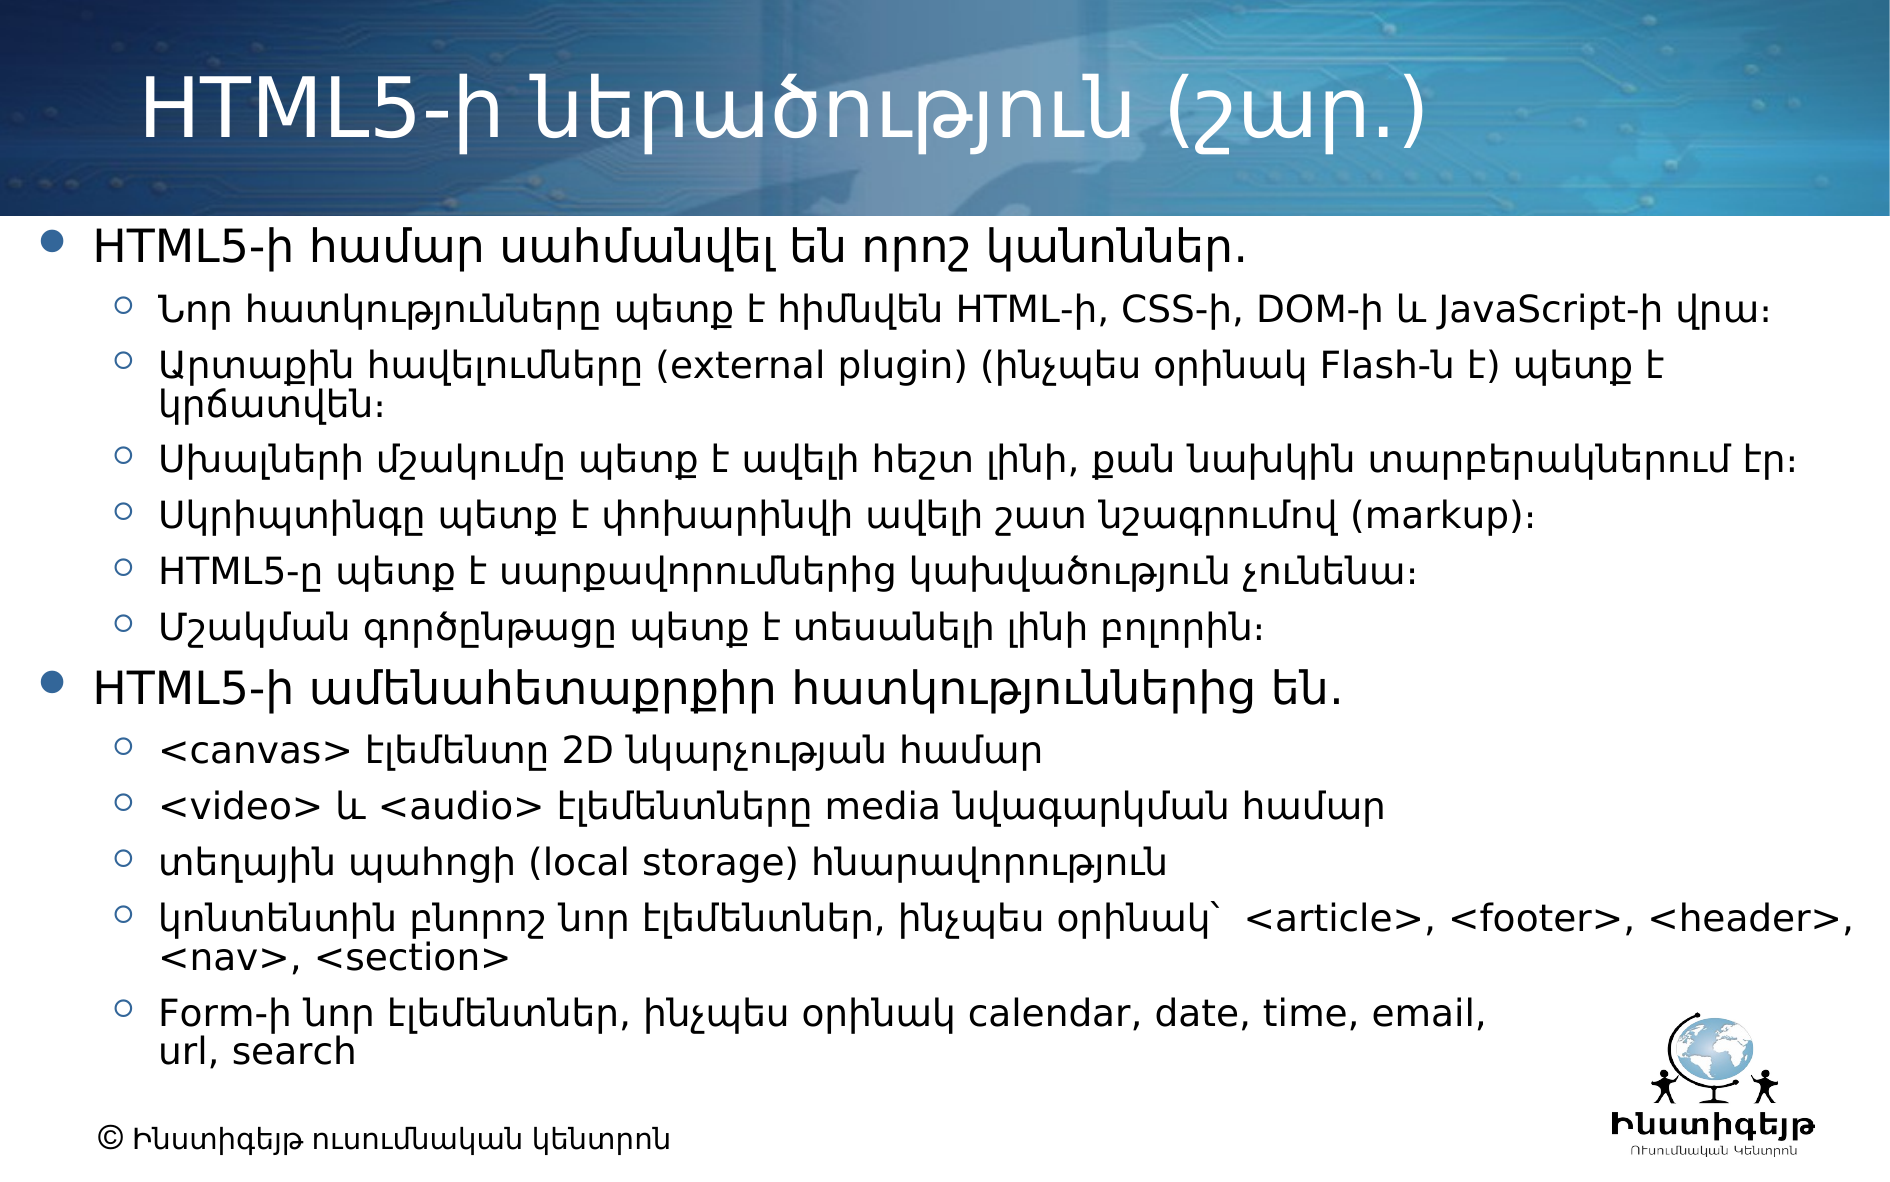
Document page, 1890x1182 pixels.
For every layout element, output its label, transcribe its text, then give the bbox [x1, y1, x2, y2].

picture [0, 0, 1890, 216]
picture [1612, 1082, 1815, 1157]
text_box HTML5-ի ներածություն (շար.) [138, 82, 1801, 86]
list HTML5-ի համար սահմանվել են որոշ կանոններ․ Նոր հատկությունները պետք է հիմնվեն HTML-ի, CSS-ի, DOM-ի և JavaScript-ի վրա։ Արտաքին հավելումները (external plugin) (ինչպես օրինակ Flash-ն է) պետք է կրճատվեն։ Սխալների մշակումը պետք է ավելի հեշտ լինի, քան նախկին տարբերակներում էր։ Սկրիպտինգը պետք է փոխարինվի ավելի շատ նշագրումով (markup)։ HTML5-ը պետք է սարքավորումներից կախվածություն չունենա։ Մշակման գործընթացը պետք է տեսանելի լինի բոլորին։ HTML5-ի ամենահետաքրքիր հատկություններից են․ <canvas> էլեմենտը 2D նկարչության համար <video> և <audio> էլեմենտները media նվագարկման համար տեղային պահոցի (local storage) հնարավորություն կոնտենտին բնորոշ նոր էլեմենտներ, ինչպես օրինակ՝ <article>, <footer>, <header>, <nav>, <section> Form-ի նոր էլեմենտներ, ինչպես օրինակ calendar, date, time, email, url, search [37, 224, 1876, 255]
